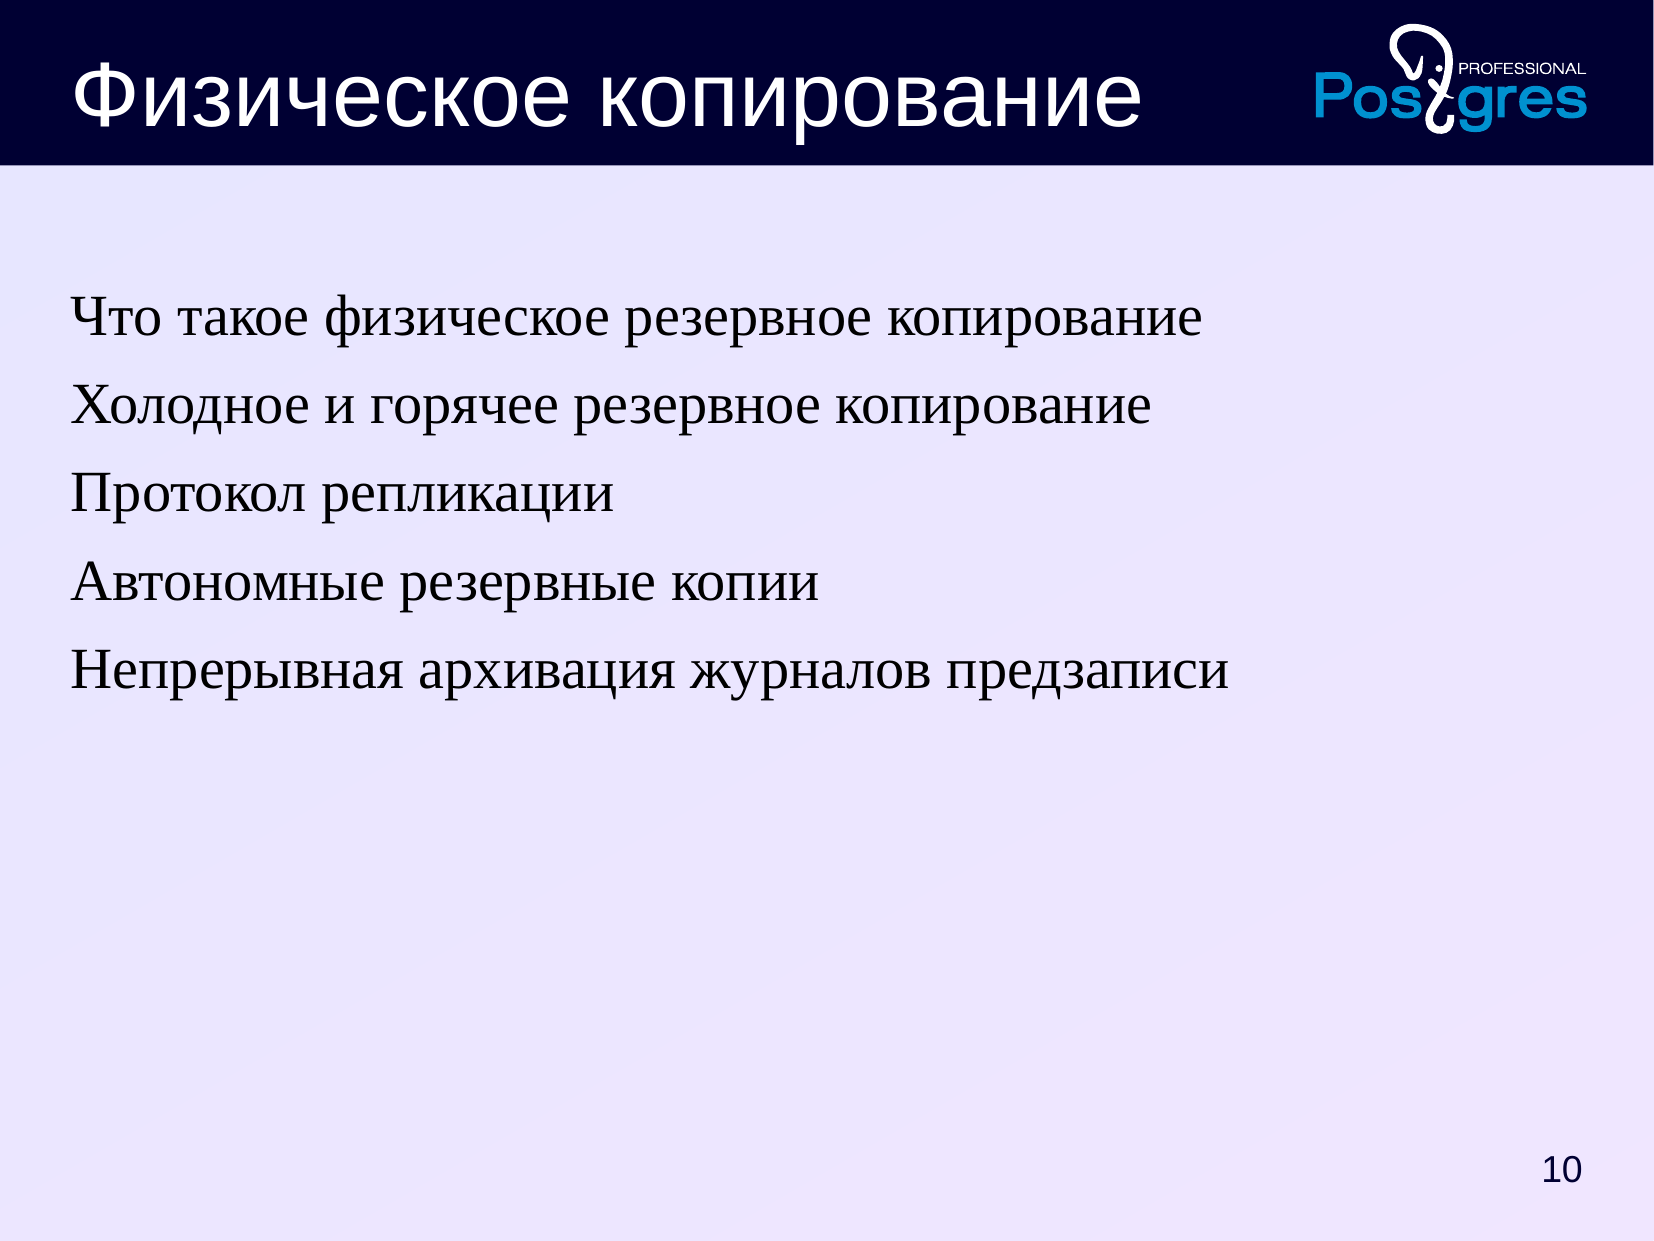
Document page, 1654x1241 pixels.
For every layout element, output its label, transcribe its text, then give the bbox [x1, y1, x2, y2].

list Что такое физическое резервное копирование Холодное и горячее резервное копирование Протокол репликации Автономные резервные копии Непрерывная архивация журналов предзаписи [70, 283, 1559, 1003]
title Физическое копирование [70, 43, 1241, 147]
